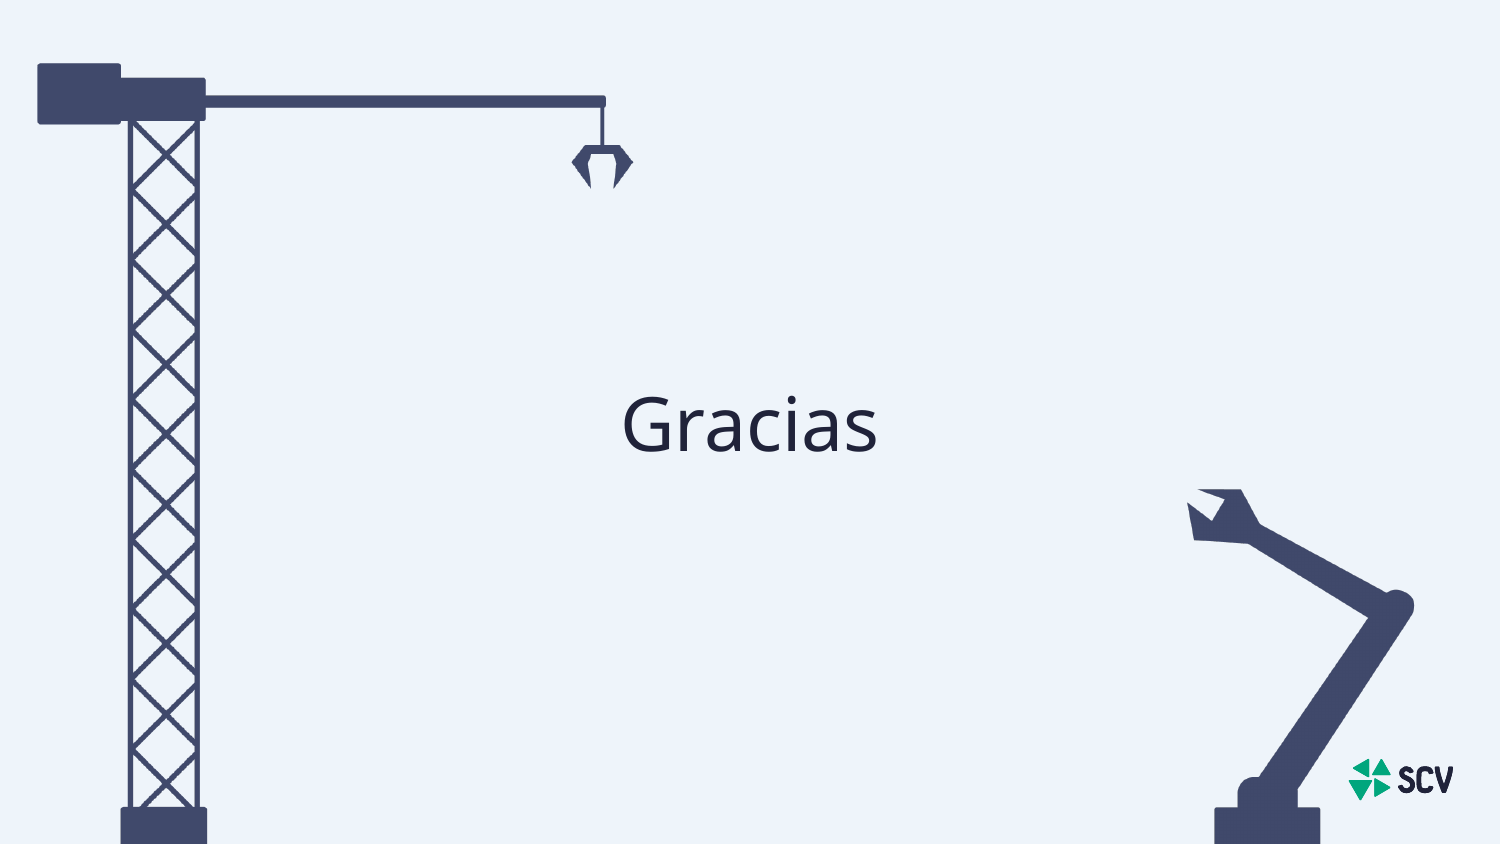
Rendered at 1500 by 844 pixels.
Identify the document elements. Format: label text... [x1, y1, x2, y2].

picture [0, 42, 669, 844]
title Gracias [51, 352, 1449, 491]
picture [1142, 491, 1437, 844]
